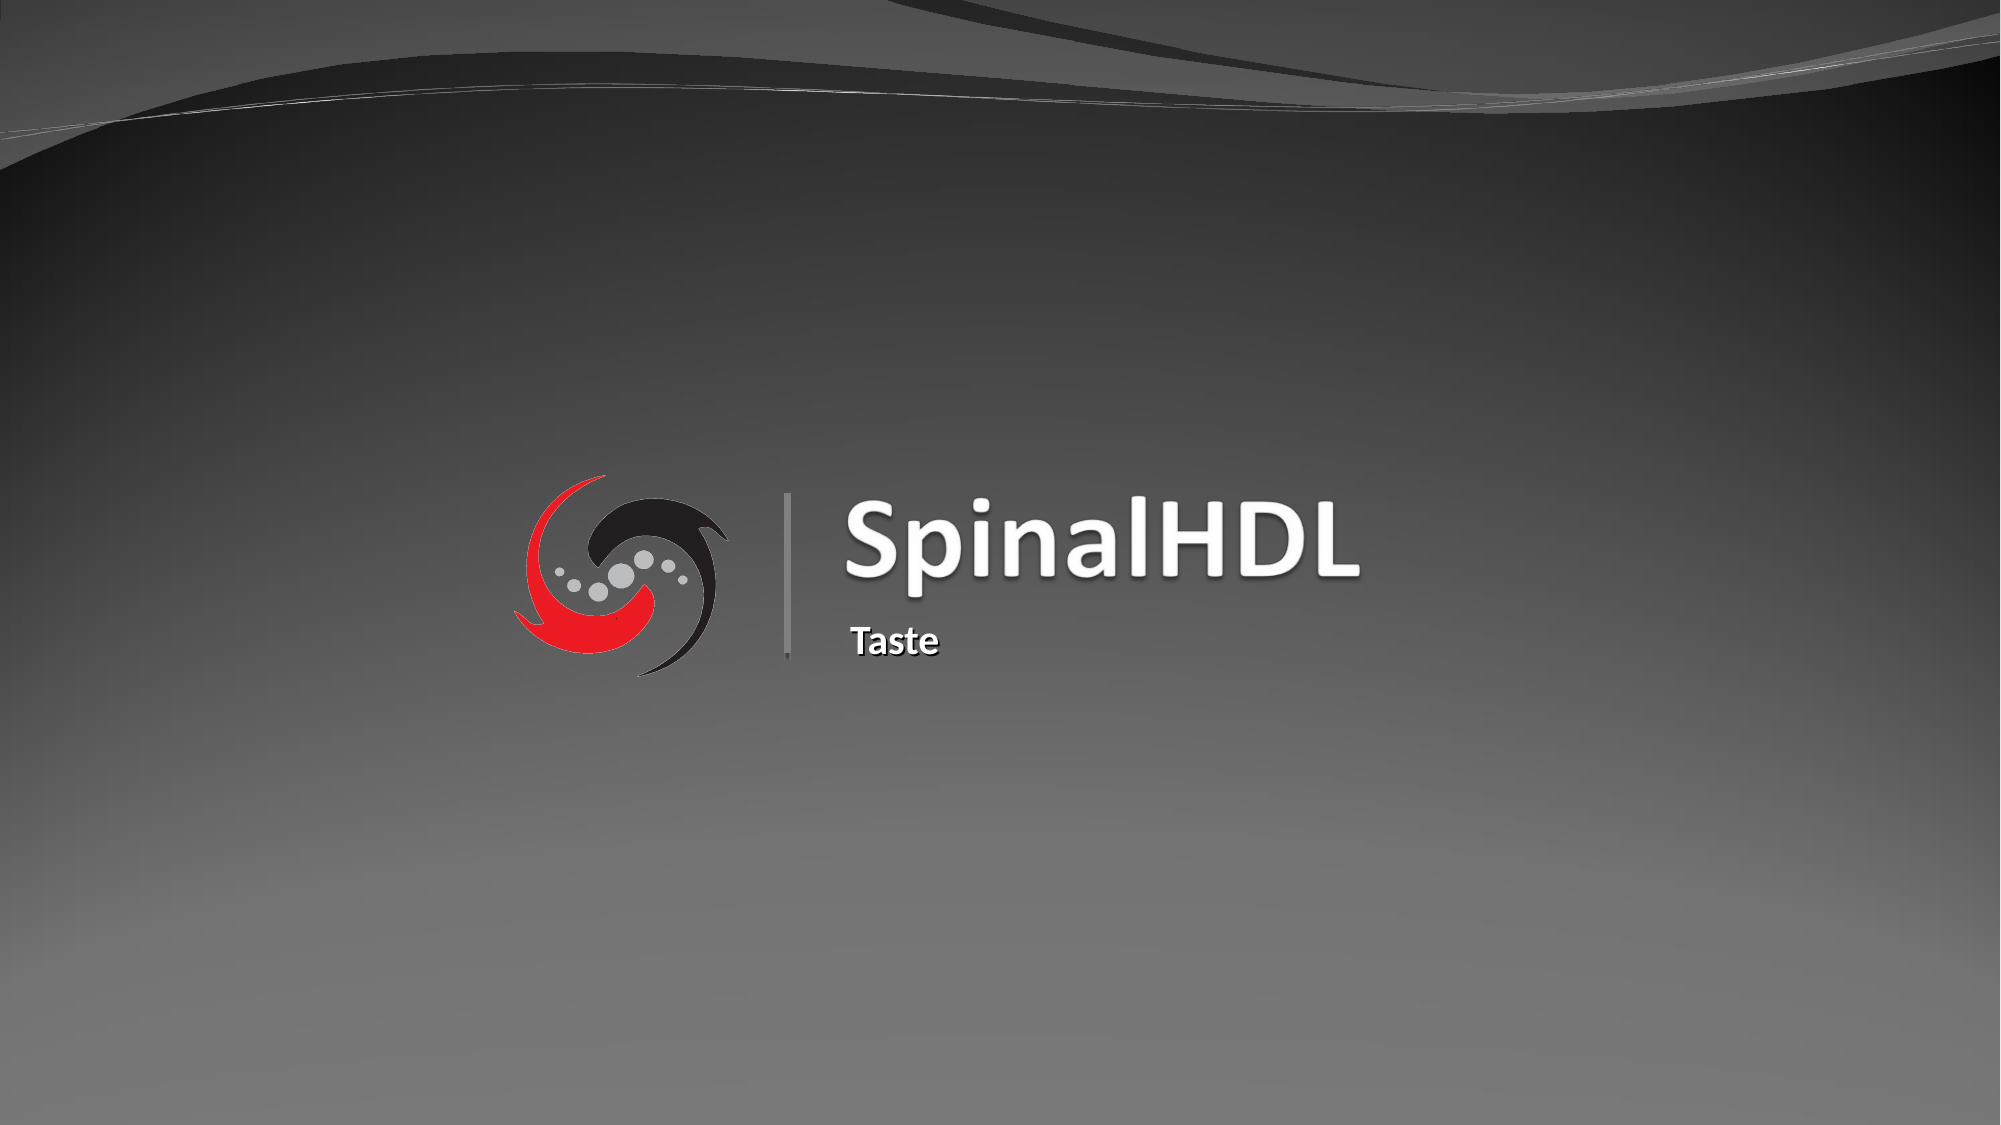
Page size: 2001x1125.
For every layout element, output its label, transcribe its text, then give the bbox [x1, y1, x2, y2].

picture [0, 0, 2001, 1125]
text_box Taste [850, 604, 1961, 1125]
